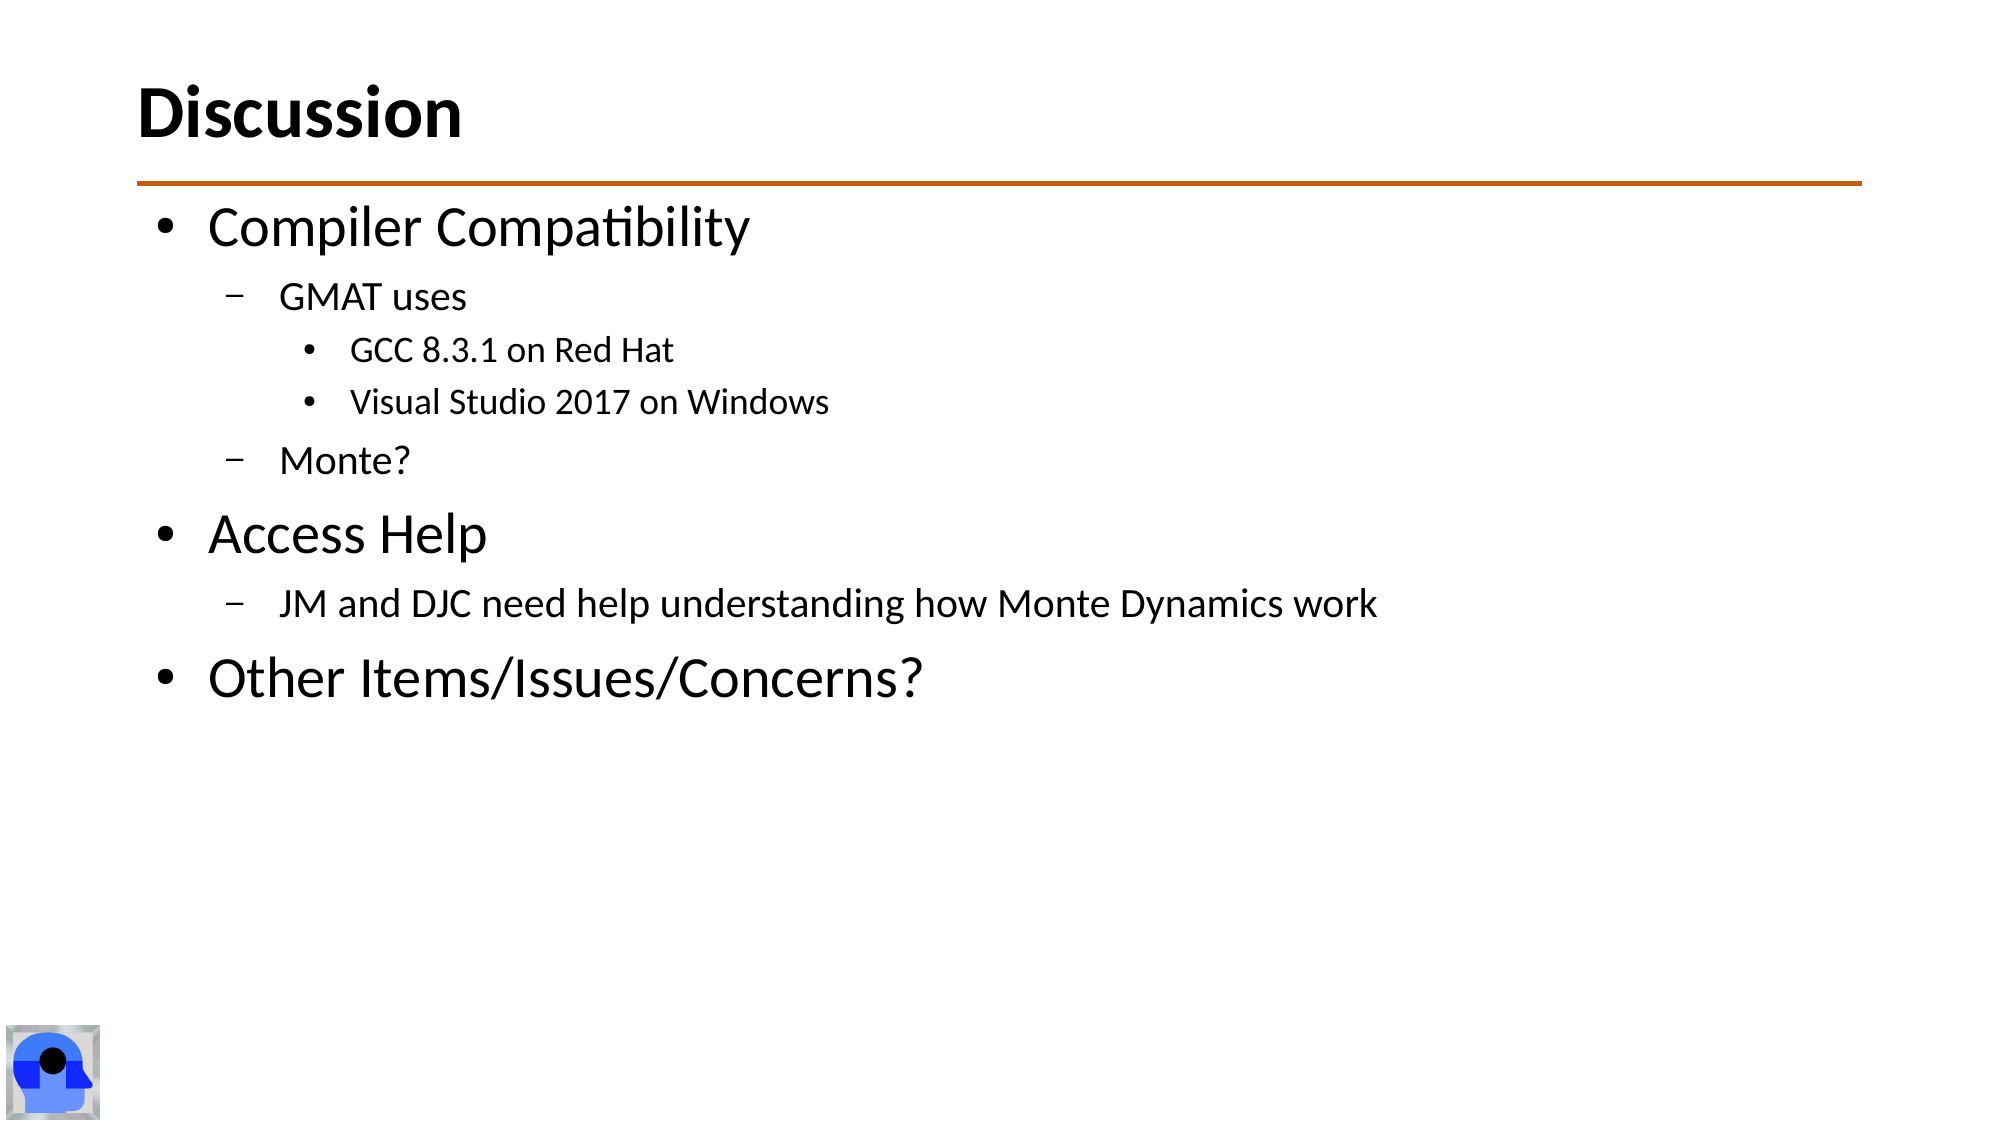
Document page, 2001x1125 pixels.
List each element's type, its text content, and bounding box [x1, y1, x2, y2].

title Discussion [137, 59, 1863, 179]
picture [6, 1025, 100, 1120]
list Compiler Compatibility GMAT uses GCC 8.3.1 on Red Hat Visual Studio 2017 on Windows Monte? Access Help JM and DJC need help understanding how Monte Dynamics work Other Items/Issues/Concerns? [137, 204, 1863, 1014]
